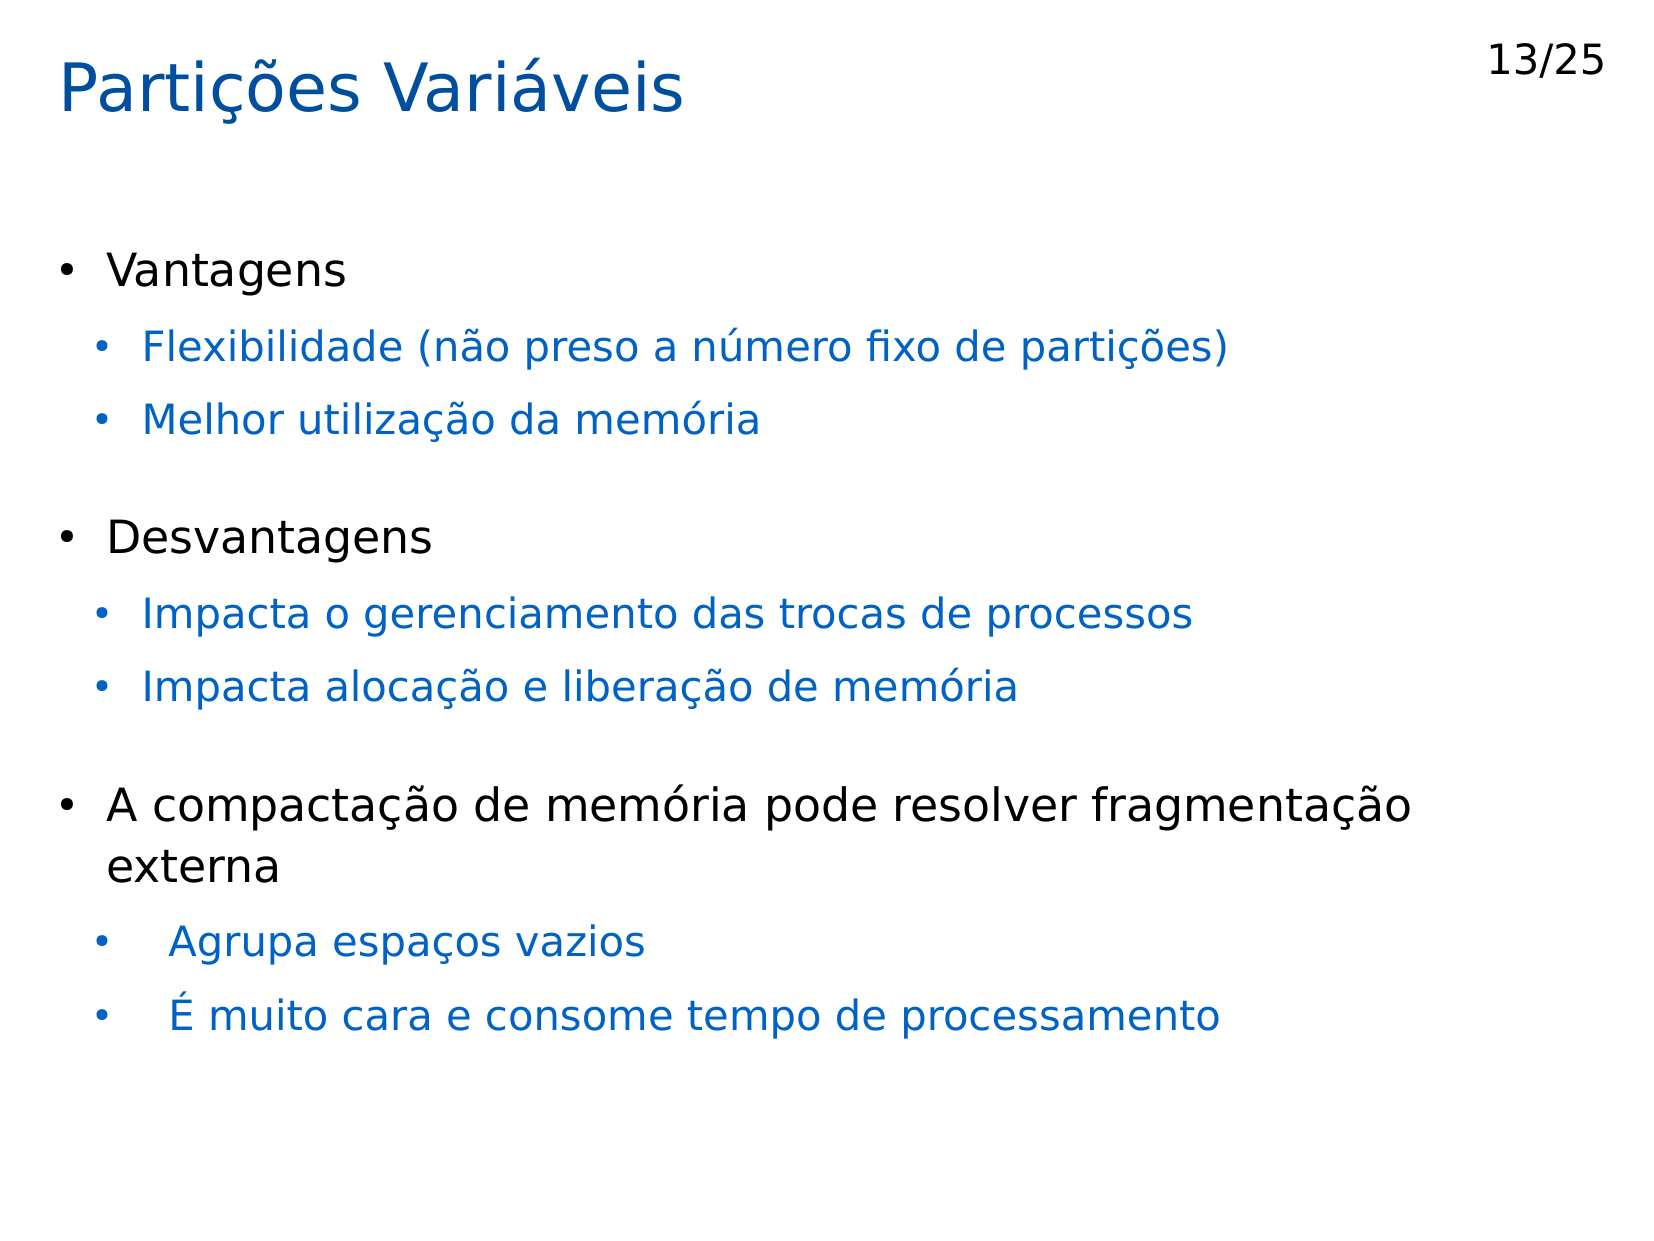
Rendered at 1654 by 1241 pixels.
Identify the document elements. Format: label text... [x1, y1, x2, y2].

list Vantagens Flexibilidade (não preso a número fixo de partições) Melhor utilização da memória Desvantagens Impacta o gerenciamento das trocas de processos Impacta alocação e liberação de memória A compactação de memória pode resolver fragmentação externa Agrupa espaços vazios É muito cara e consome tempo de processamento [59, 236, 1595, 1211]
title Partições Variáveis [59, 29, 1506, 148]
